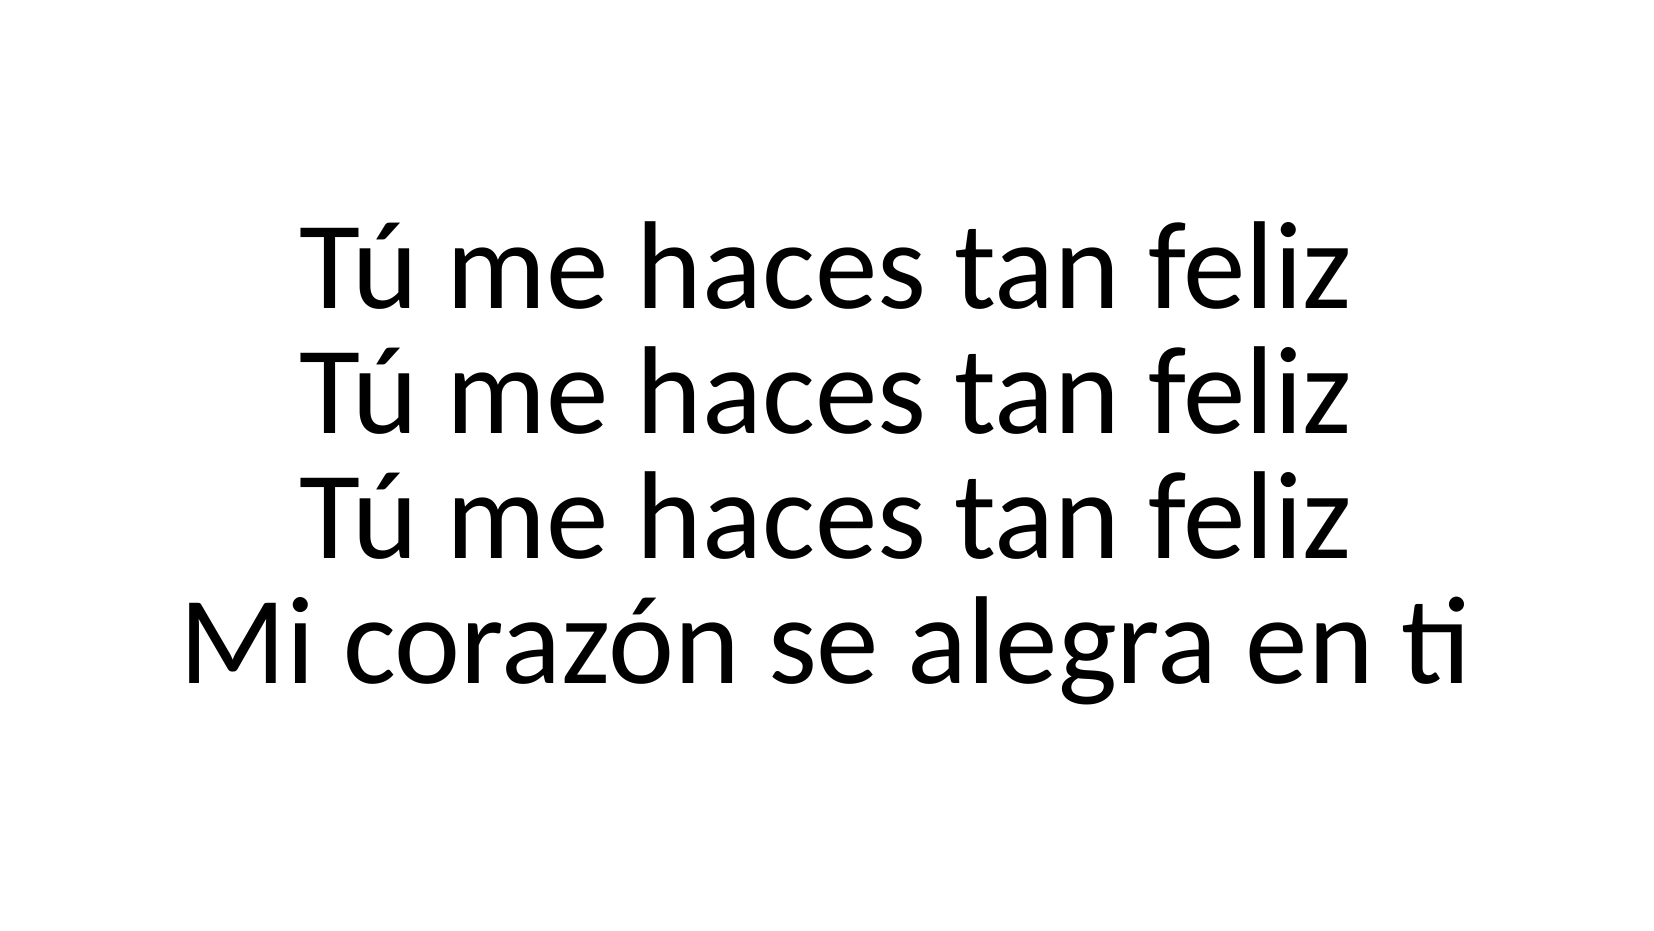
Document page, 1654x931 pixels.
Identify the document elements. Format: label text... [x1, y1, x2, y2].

title Tú me haces tan feliz Tú me haces tan feliz Tú me haces tan feliz Mi corazón se alegra en ti [0, 0, 1654, 931]
